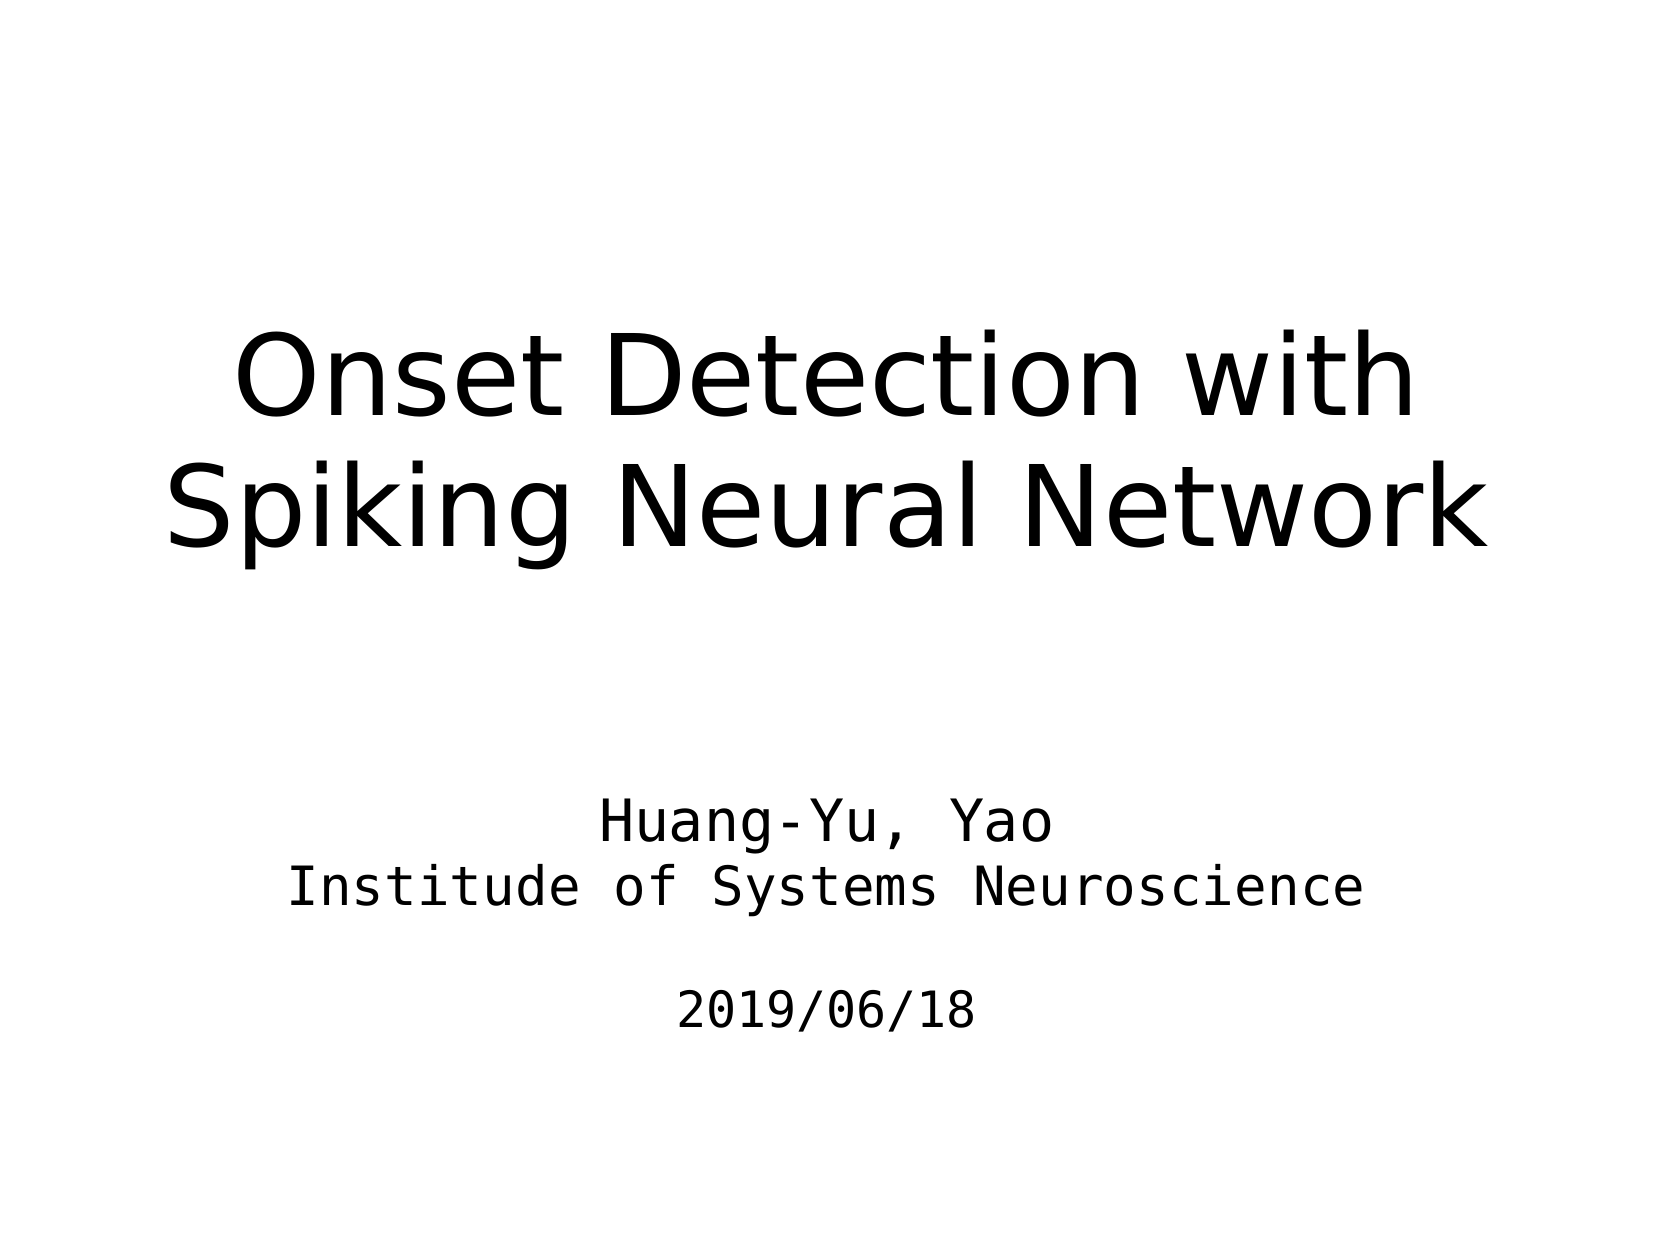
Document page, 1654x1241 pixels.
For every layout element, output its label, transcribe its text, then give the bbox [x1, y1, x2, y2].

text_box Onset Detection with Spiking Neural Network Huang-Yu, Yao Institude of Systems Neuroscience 2019/06/18 [82, 165, 1571, 1186]
